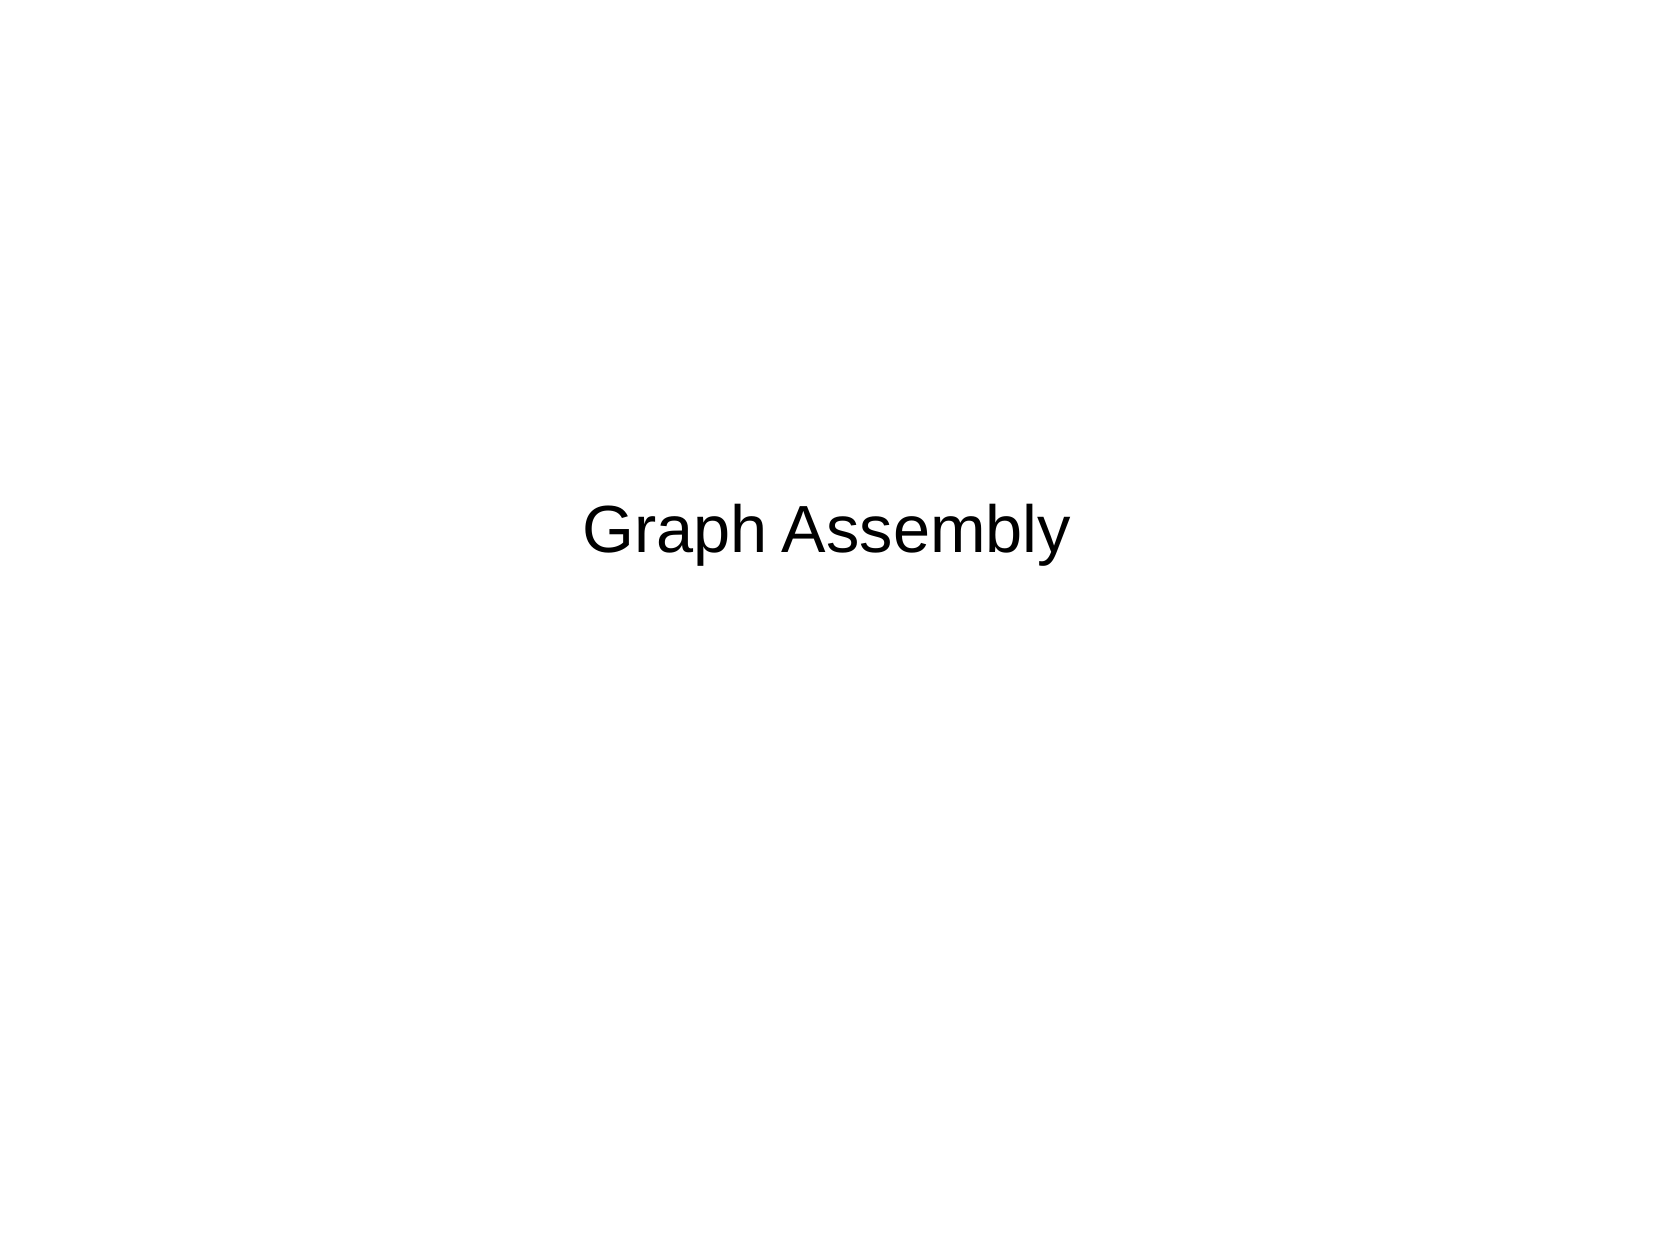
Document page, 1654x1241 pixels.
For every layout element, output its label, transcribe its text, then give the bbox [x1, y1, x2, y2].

subtitle Graph Assembly [82, 49, 1571, 1010]
